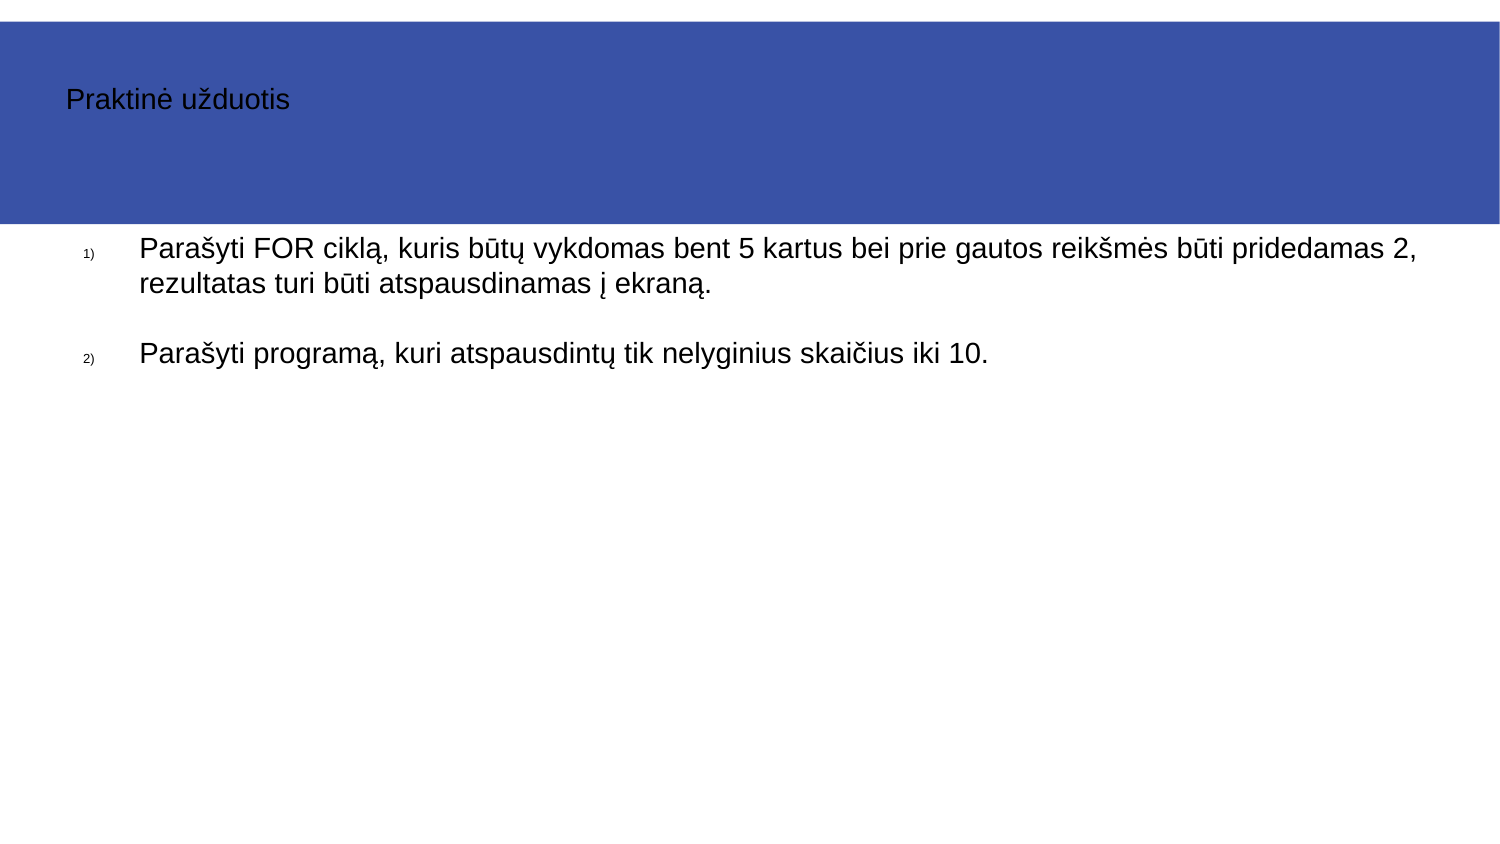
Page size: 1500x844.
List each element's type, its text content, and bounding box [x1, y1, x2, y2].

list Parašyti FOR ciklą, kuris būtų vykdomas bent 5 kartus bei prie gautos reikšmės būti pridedamas 2, rezultatas turi būti atspausdinamas į ekraną. Parašyti programą, kuri atspausdintų tik nelyginius skaičius iki 10. [51, 221, 1449, 750]
title Praktinė užduotis [51, 72, 1449, 167]
